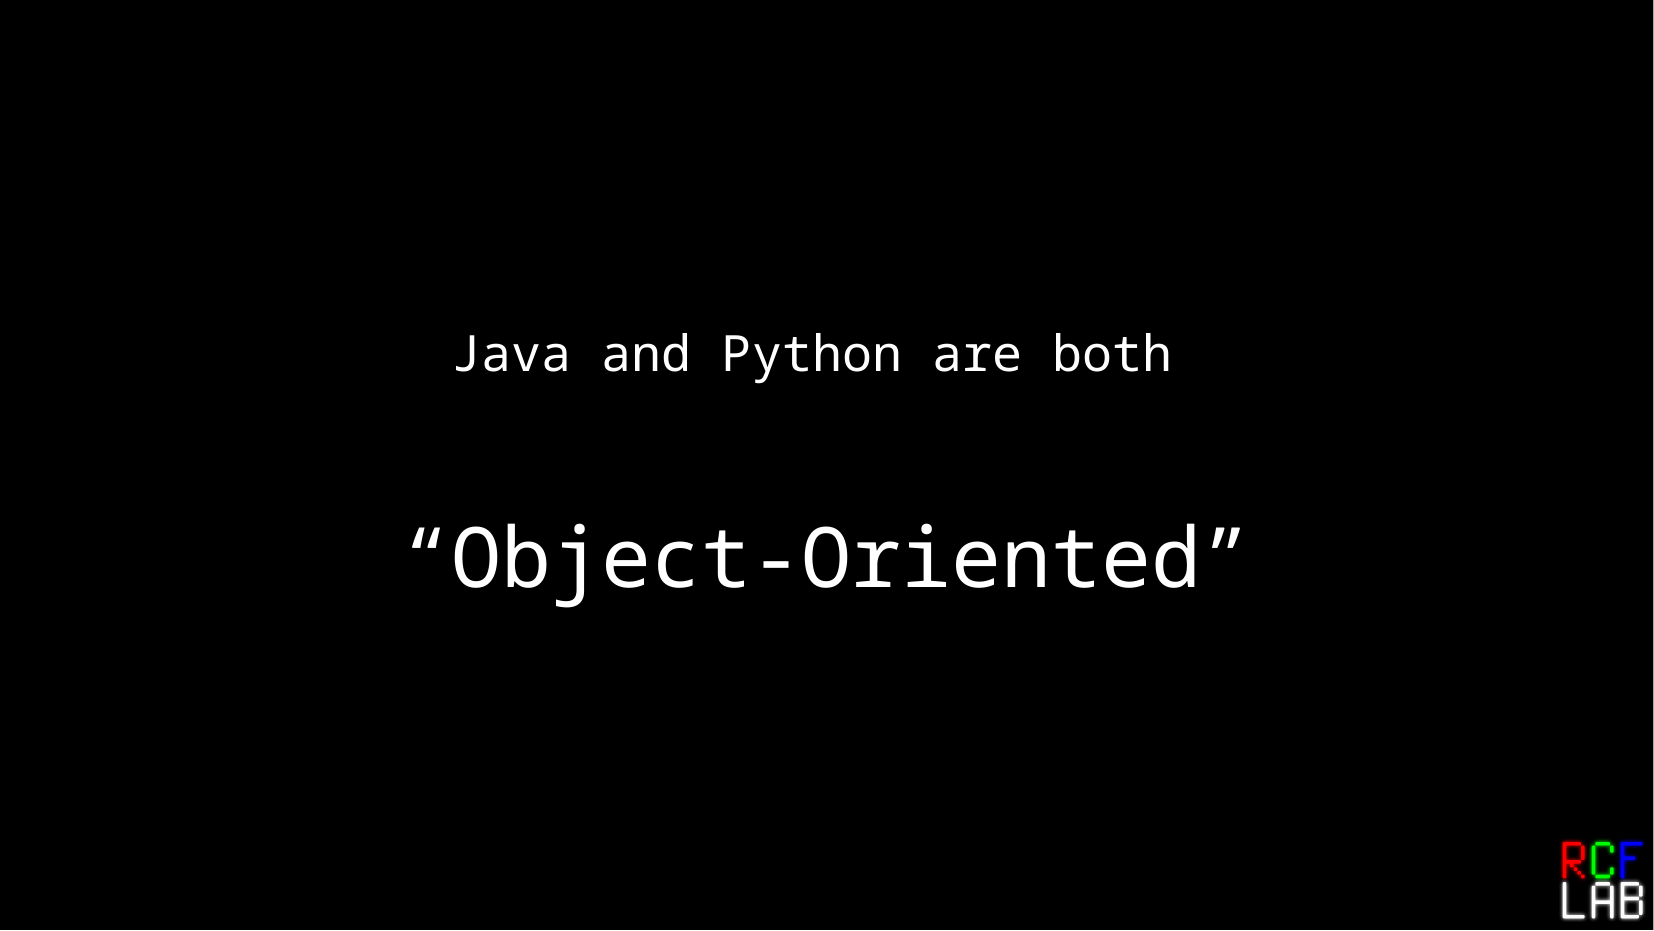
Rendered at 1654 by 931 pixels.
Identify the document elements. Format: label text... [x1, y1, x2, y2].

picture [1559, 838, 1646, 922]
list Java and Python are both “Object-Oriented” [271, 133, 1382, 797]
